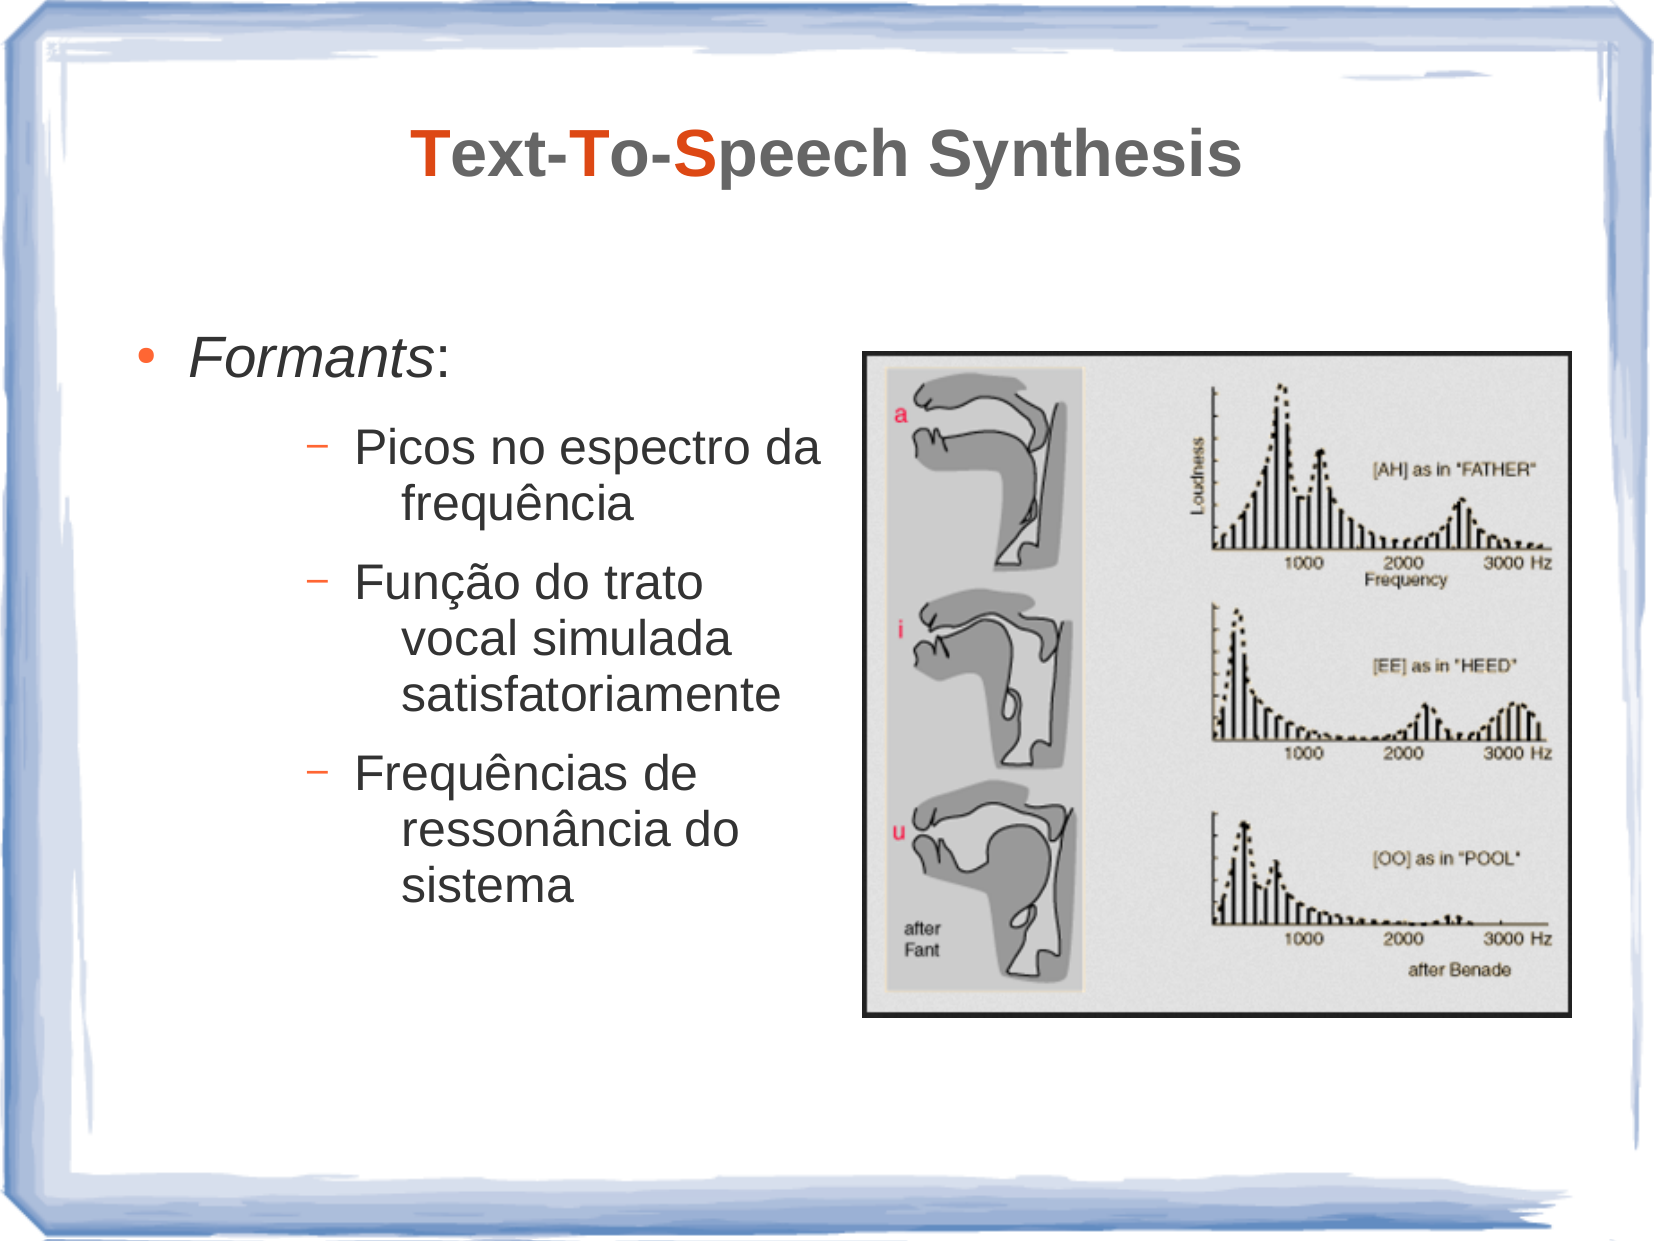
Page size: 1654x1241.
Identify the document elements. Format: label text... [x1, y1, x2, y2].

list Formants: Picos no espectro da frequência Função do trato vocal simulada satisfatoriamente Frequências de ressonância do sistema [118, 324, 827, 1045]
picture [0, 0, 1654, 1241]
title Text-To-Speech Synthesis [82, 49, 1571, 257]
